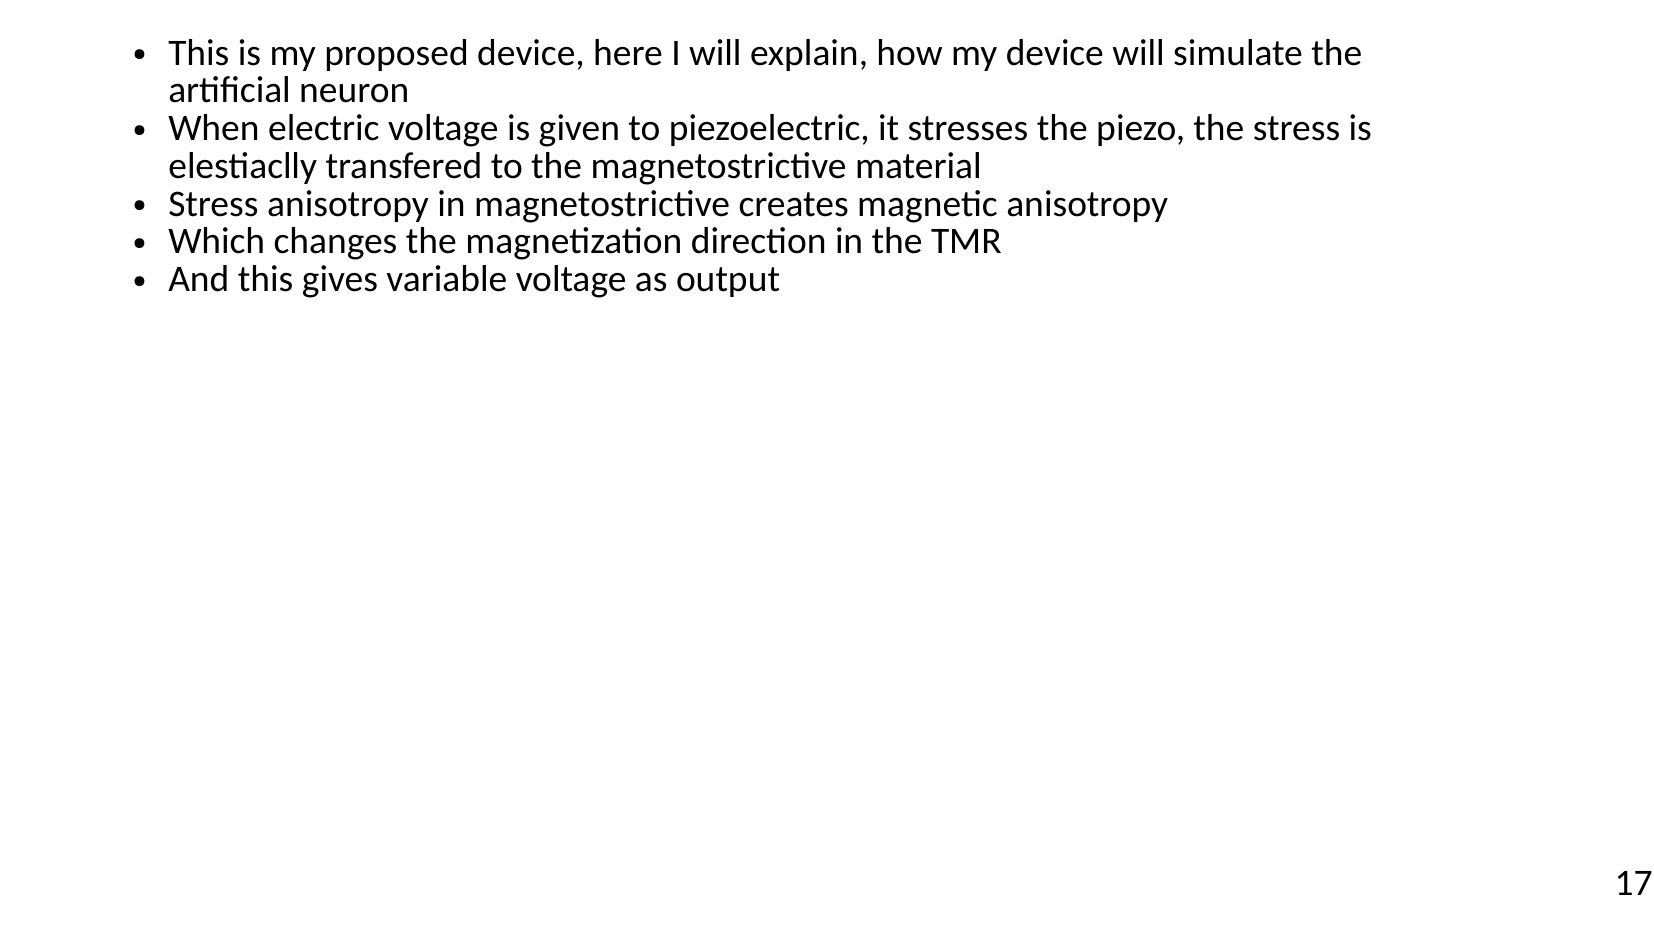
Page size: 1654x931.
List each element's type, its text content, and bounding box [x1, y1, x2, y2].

text_box This is my proposed device, here I will explain, how my device will simulate the artificial neuron When electric voltage is given to piezoelectric, it stresses the piezo, the stress is elestiaclly transfered to the magnetostrictive material Stress anisotropy in magnetostrictive creates magnetic anisotropy Which changes the magnetization direction in the TMR And this gives variable voltage as output [118, 29, 1447, 422]
text_box <number> [1479, 860, 1654, 931]
